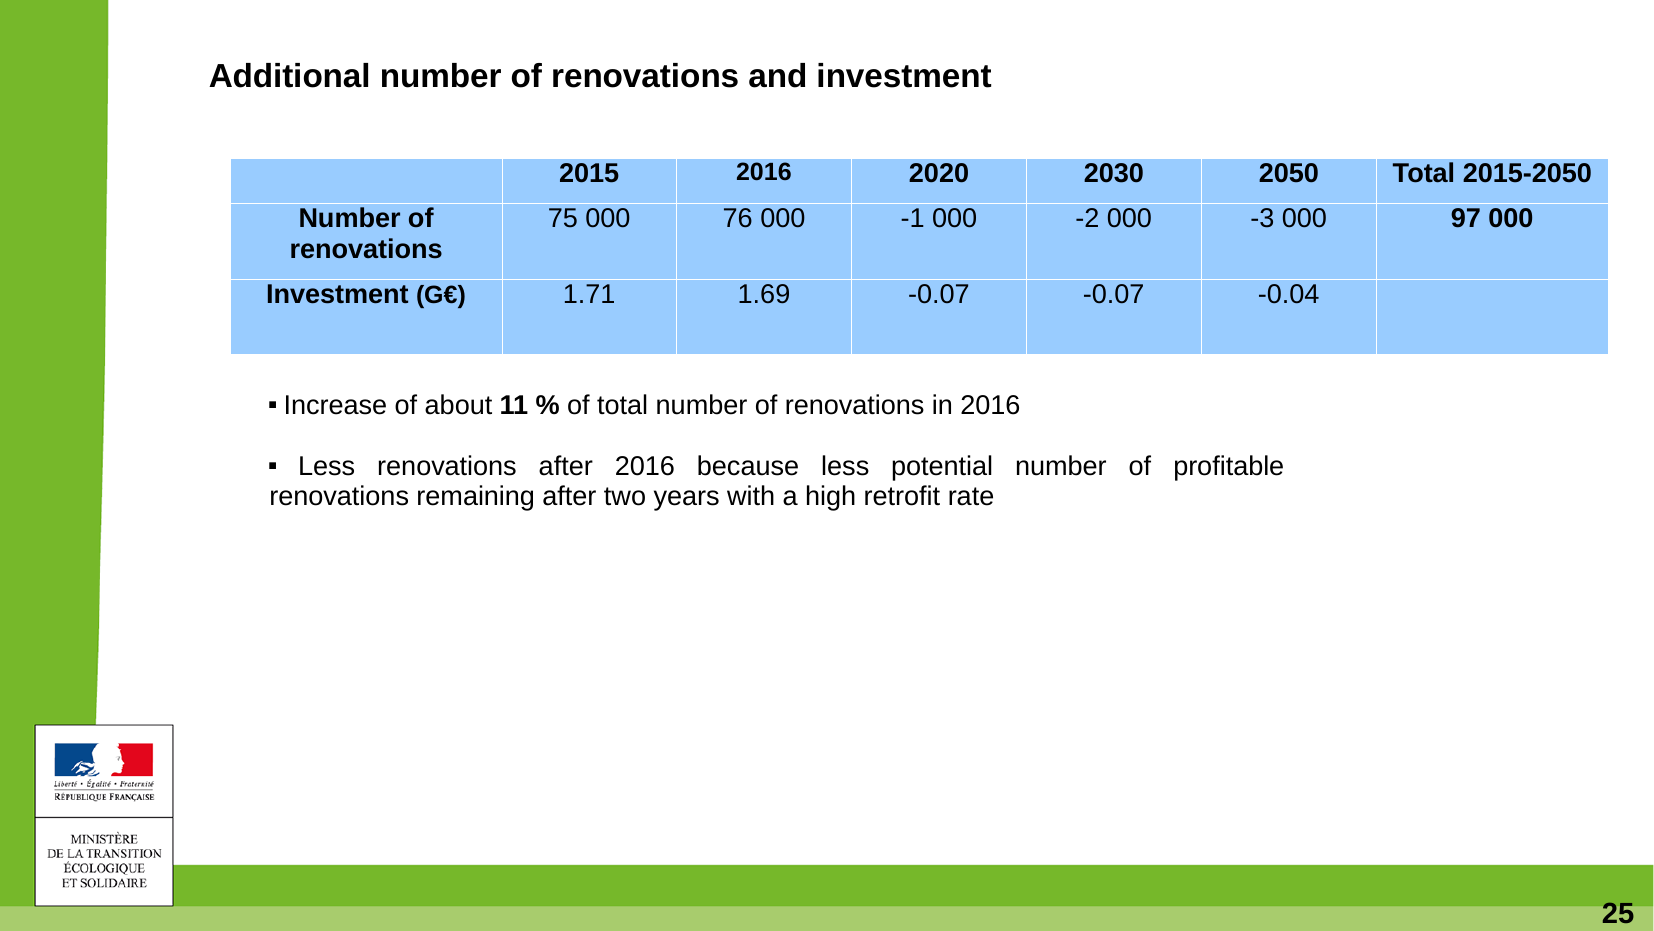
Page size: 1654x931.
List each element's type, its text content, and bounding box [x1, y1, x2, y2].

table_header 2016 [677, 159, 851, 203]
table_header 2015 [503, 159, 676, 203]
table_cell Number of renovations [231, 204, 502, 279]
table_header 2050 [1202, 159, 1376, 203]
table_cell [1377, 280, 1608, 354]
table_header Total 2015-2050 [1377, 159, 1608, 203]
table_header [231, 159, 502, 203]
table_cell -1 000 [852, 204, 1026, 279]
table_cell -0.07 [852, 280, 1026, 354]
table_cell 75 000 [503, 204, 676, 279]
table_cell 1.71 [503, 280, 676, 354]
table_cell -0.04 [1202, 280, 1376, 354]
table_cell 76 000 [677, 204, 851, 279]
table_cell Investment (G€) [231, 280, 502, 354]
picture [0, 0, 1654, 931]
table_header 2030 [1027, 159, 1201, 203]
table_cell -2 000 [1027, 204, 1201, 279]
table_cell 1.69 [677, 280, 851, 354]
text_box Increase of about 11 % of total number of renovations in 2016 Less renovations after 2016 because less potential number of profitable renovations remaining after two years with a high retrofit rate [254, 383, 1299, 671]
table_cell -3 000 [1202, 204, 1376, 279]
title Additional number of renovations and investment [134, 47, 1570, 106]
table_cell 97 000 [1377, 204, 1608, 279]
table_cell -0.07 [1027, 280, 1201, 354]
table_header 2020 [852, 159, 1026, 203]
